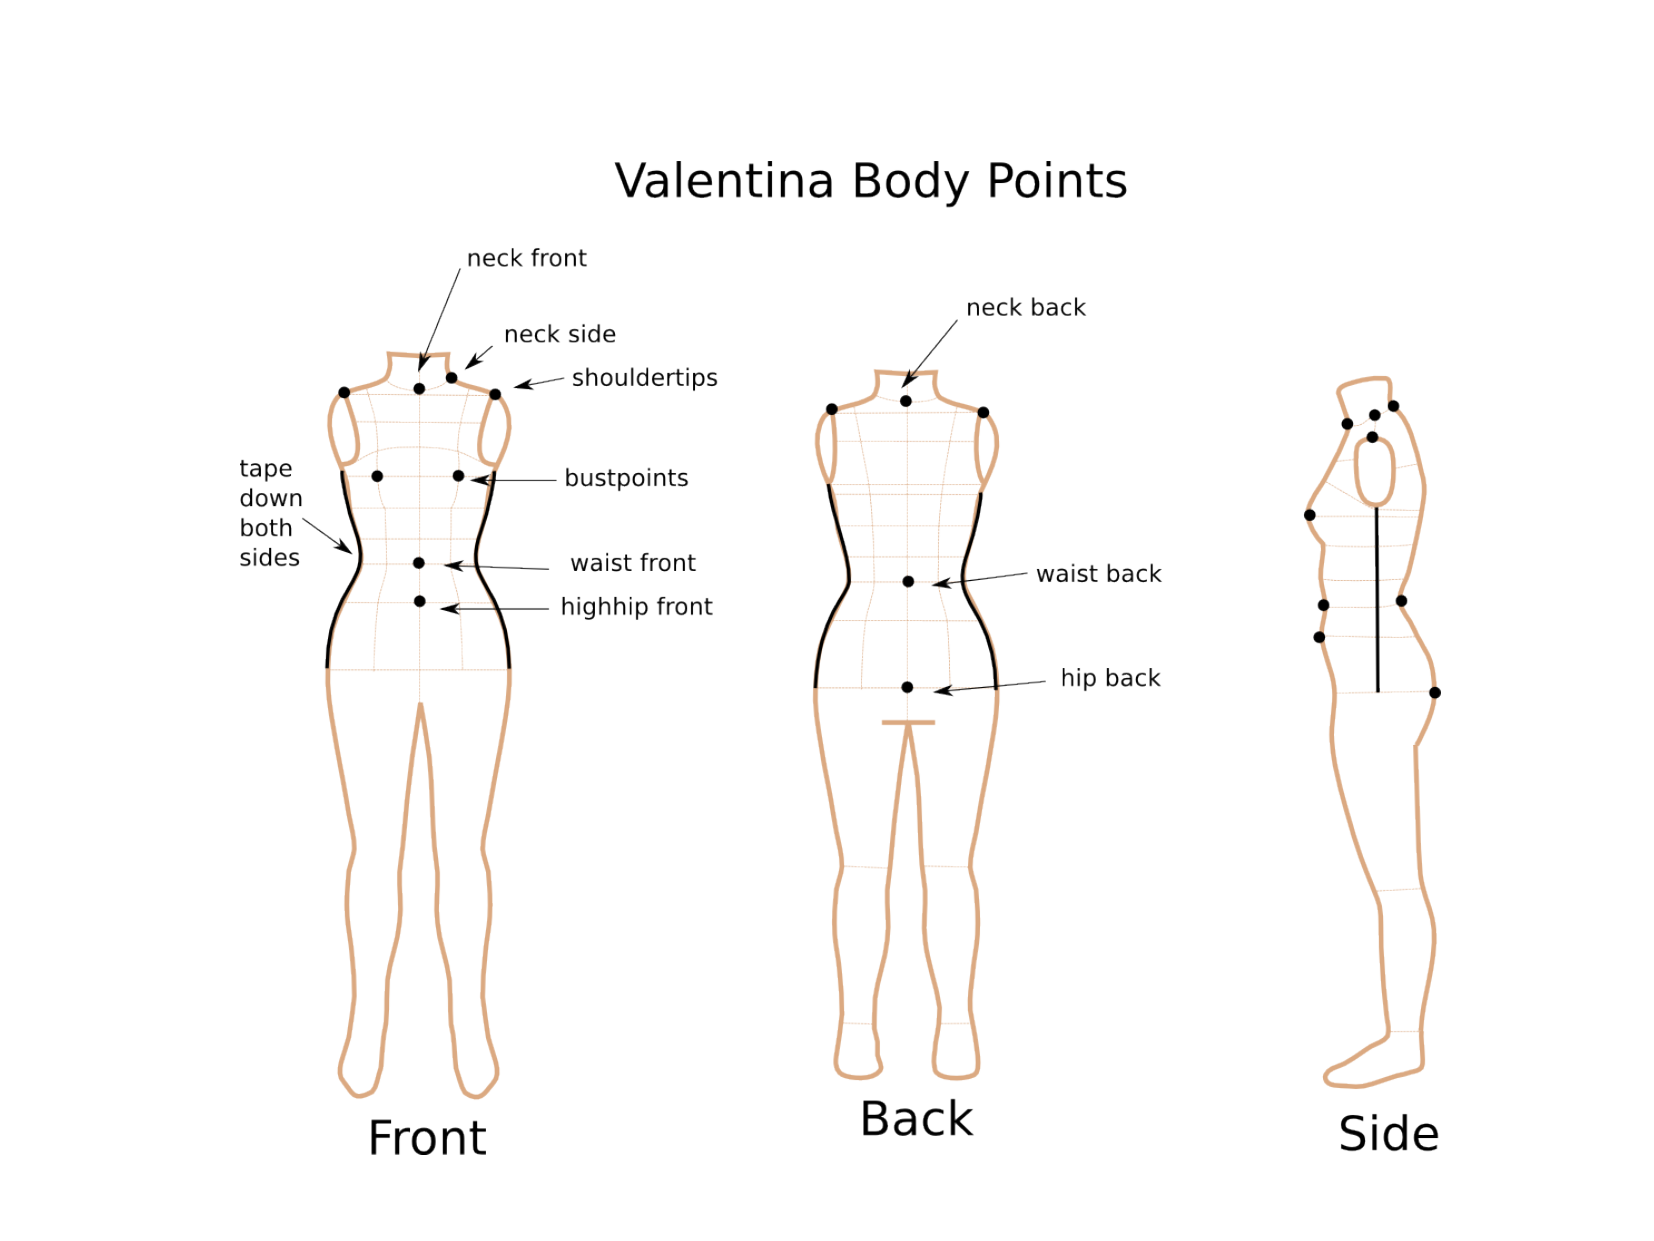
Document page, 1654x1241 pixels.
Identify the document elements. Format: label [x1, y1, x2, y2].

picture [240, 161, 1441, 1156]
